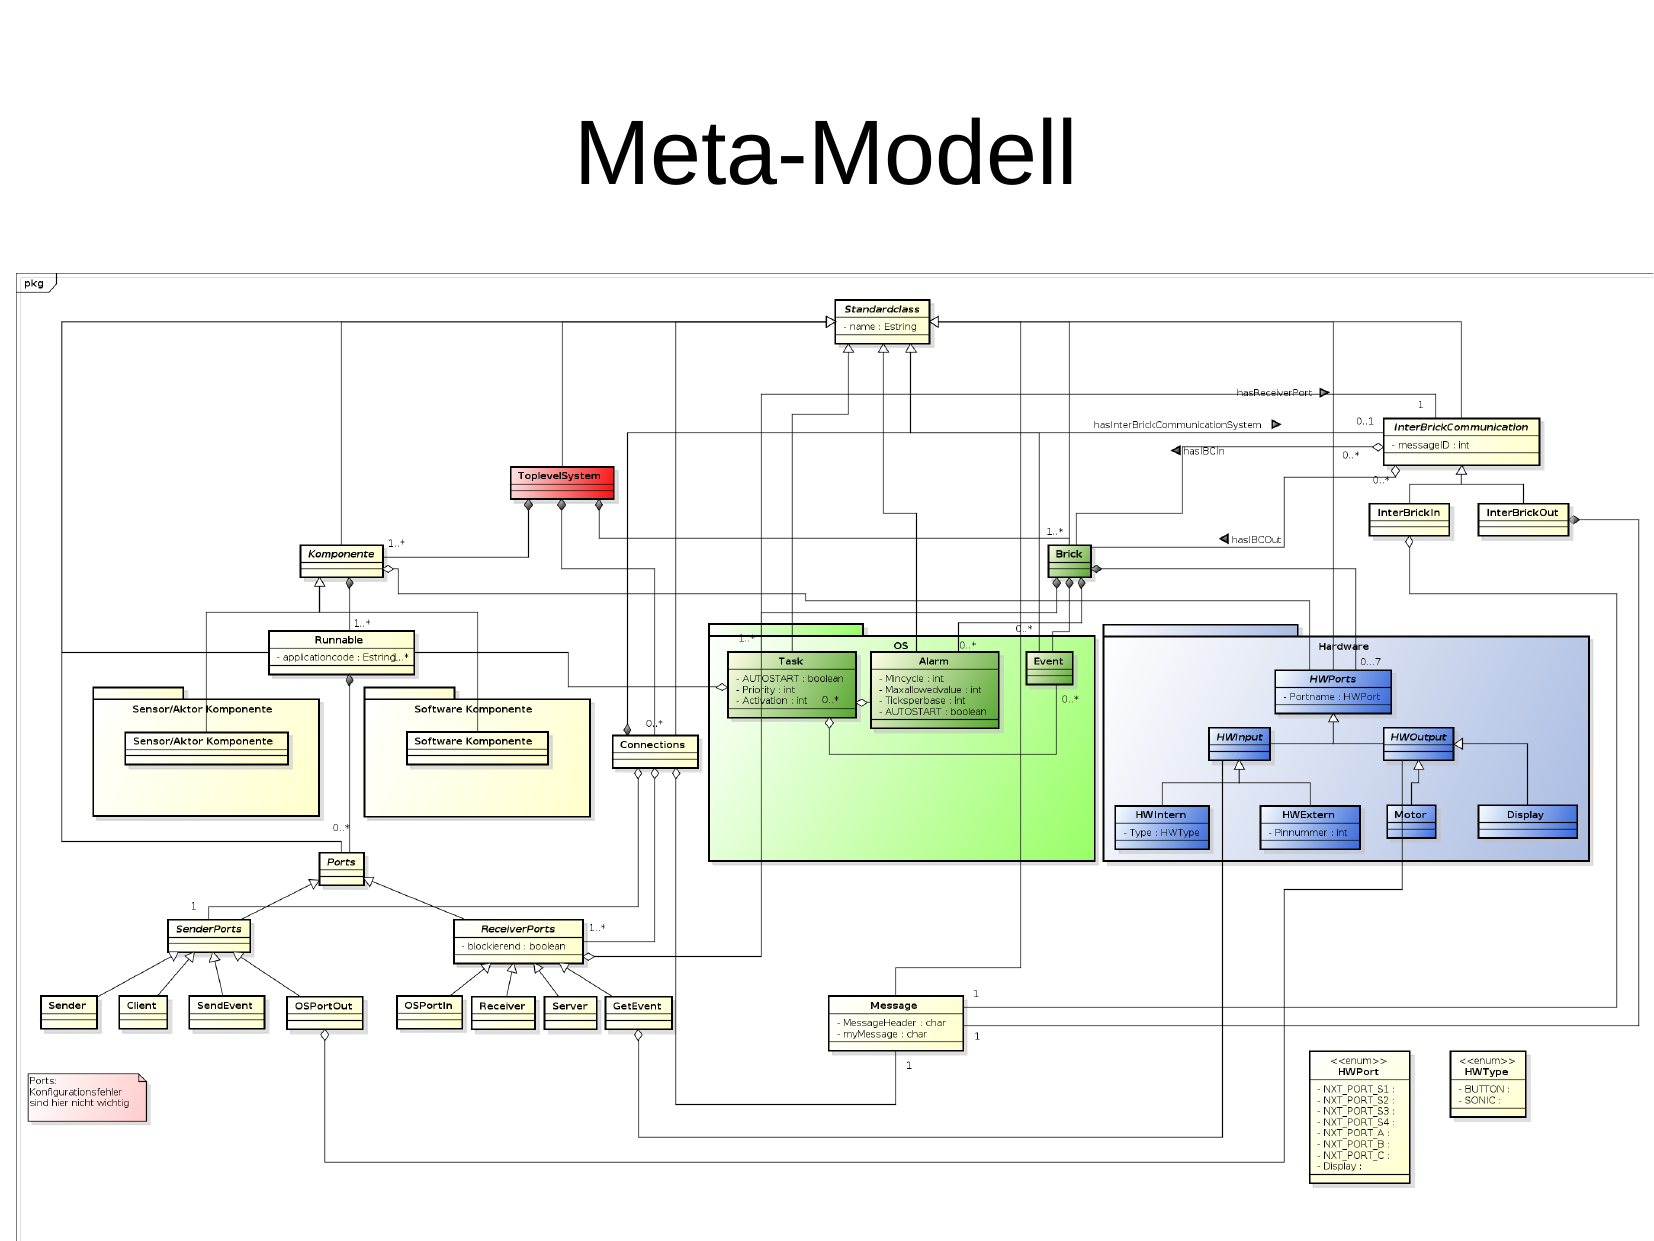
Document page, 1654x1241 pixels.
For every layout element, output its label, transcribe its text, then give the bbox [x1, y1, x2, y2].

picture [8, 265, 1654, 1241]
title Meta-Modell [82, 49, 1571, 257]
